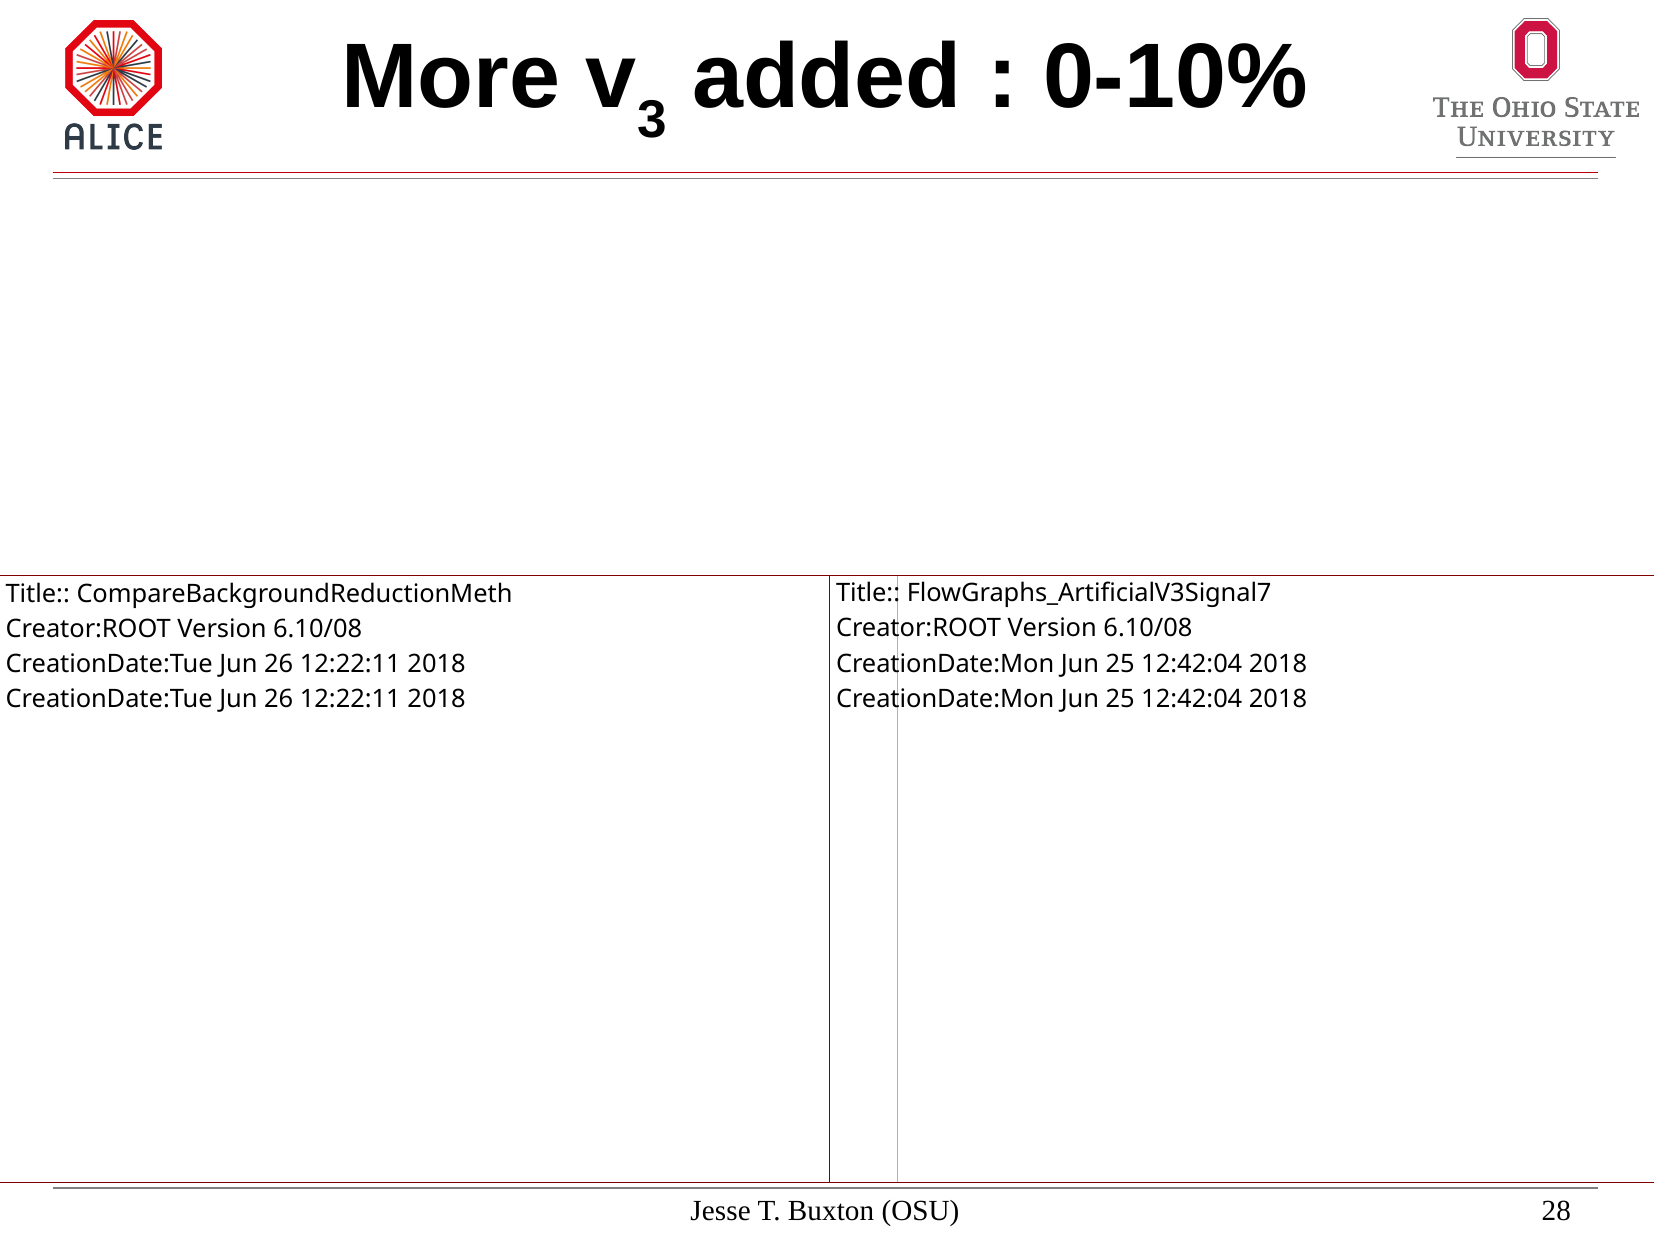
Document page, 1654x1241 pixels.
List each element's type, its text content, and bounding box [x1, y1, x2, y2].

picture [65, 20, 137, 150]
picture [0, 573, 1654, 1183]
picture [1513, 5, 1642, 171]
title More v3 added : 0-10% [137, 1, 1513, 172]
